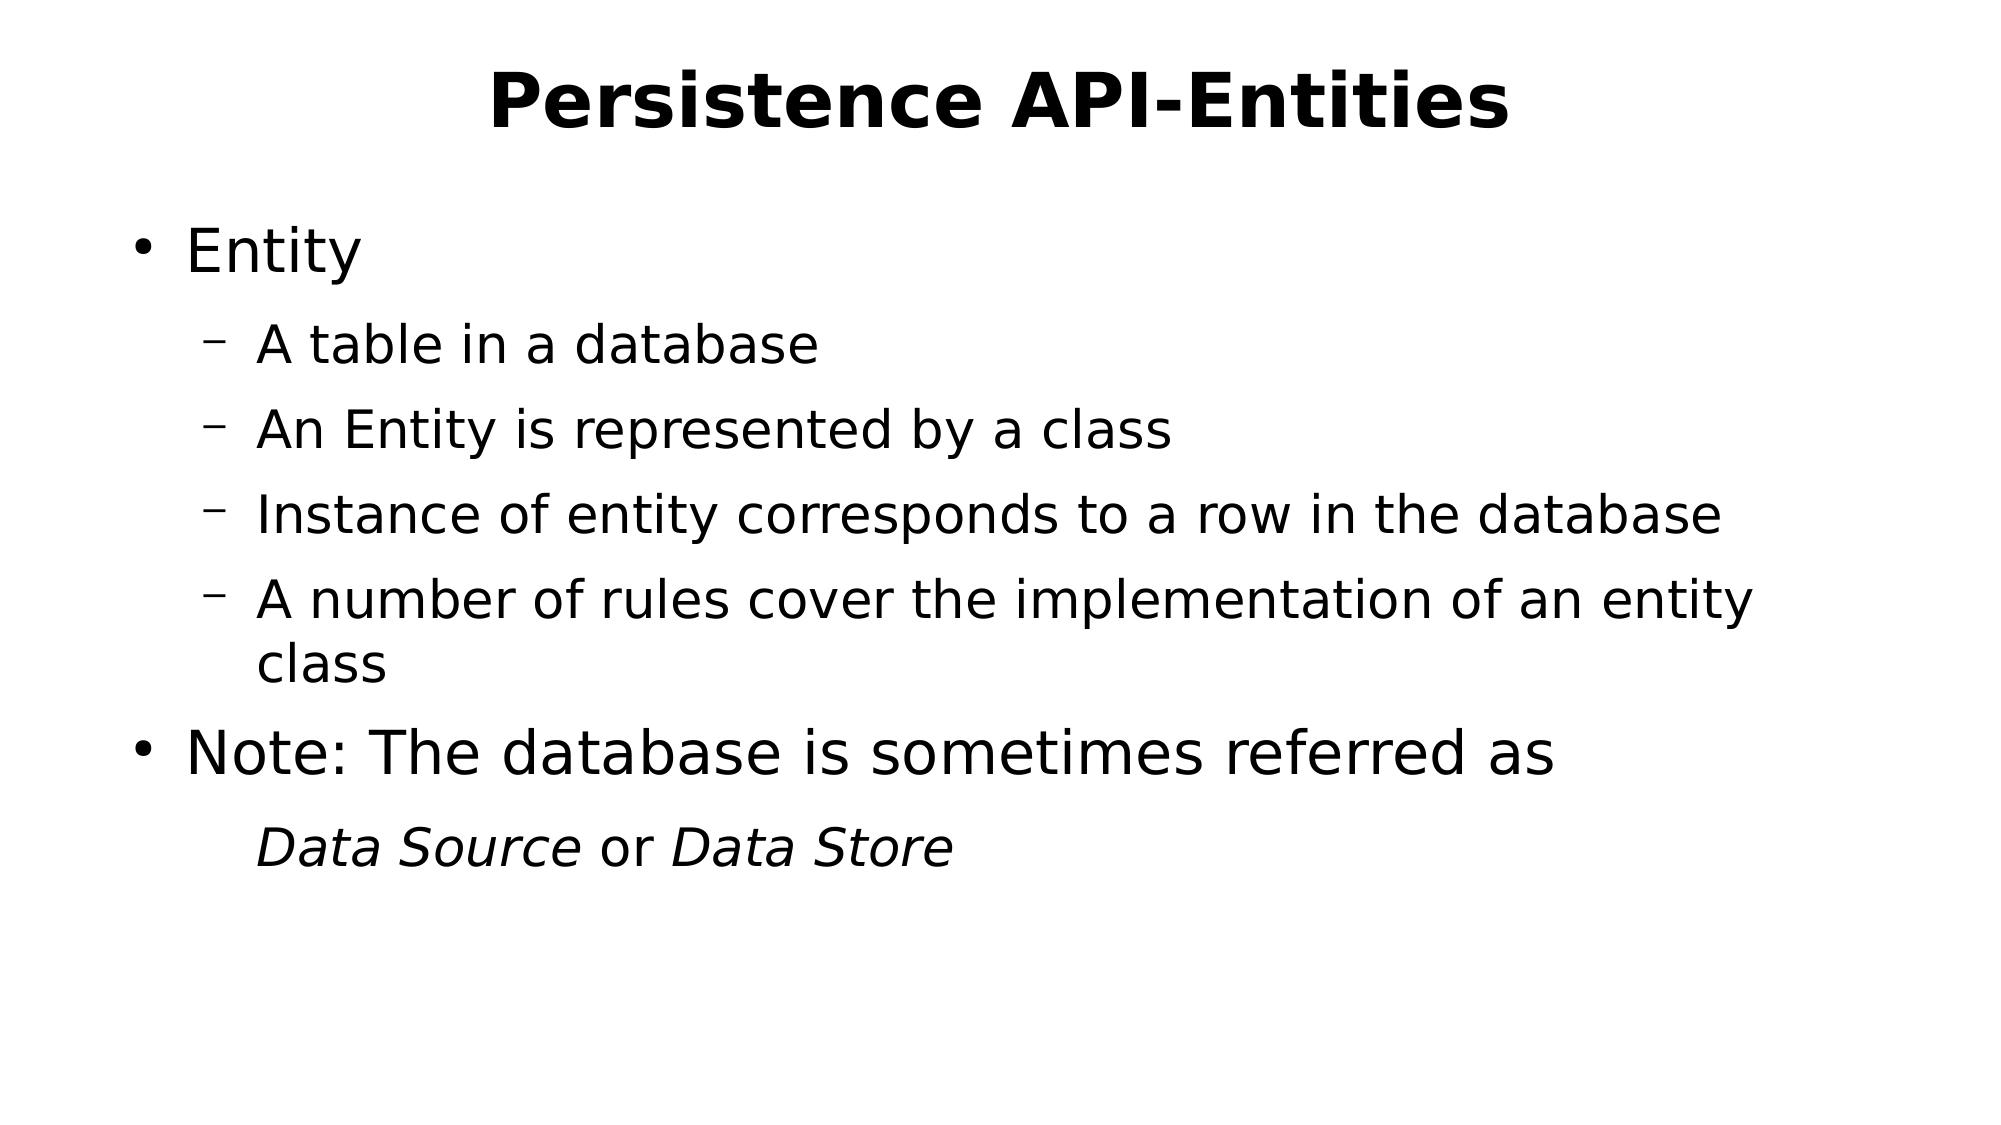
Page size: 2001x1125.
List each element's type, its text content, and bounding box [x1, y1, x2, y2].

list Entity A table in a database An Entity is represented by a class Instance of entity corresponds to a row in the database A number of rules cover the implementation of an entity class Note: The database is sometimes referred as Data Source or Data Store [99, 204, 1860, 1075]
title Persistence API-Entities [99, 44, 1900, 177]
